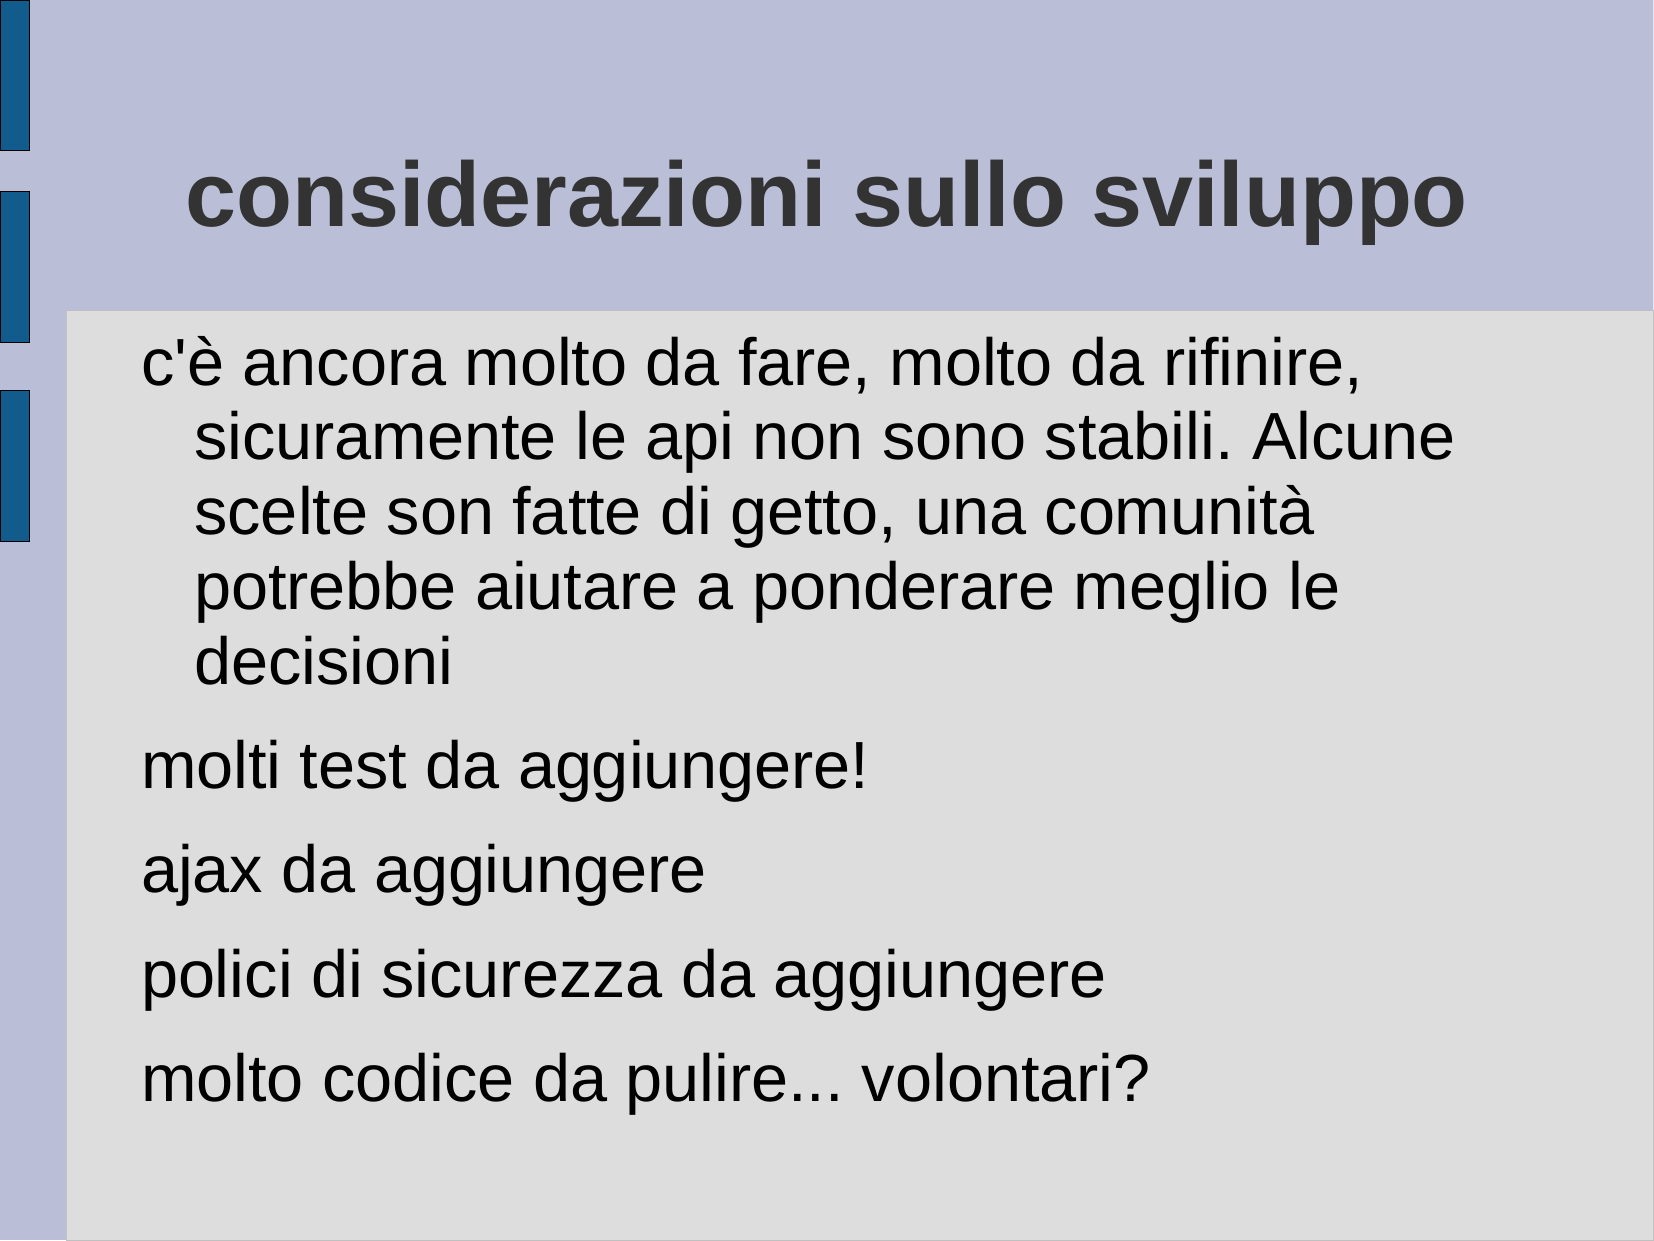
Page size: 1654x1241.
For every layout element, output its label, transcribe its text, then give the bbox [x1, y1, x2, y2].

list c'è ancora molto da fare, molto da rifinire, sicuramente le api non sono stabili. Alcune scelte son fatte di getto, una comunità potrebbe aiutare a ponderare meglio le decisioni molti test da aggiungere! ajax da aggiungere polici di sicurezza da aggiungere molto codice da pulire... volontari? [123, 324, 1536, 1210]
title considerazioni sullo sviluppo [121, 87, 1534, 302]
